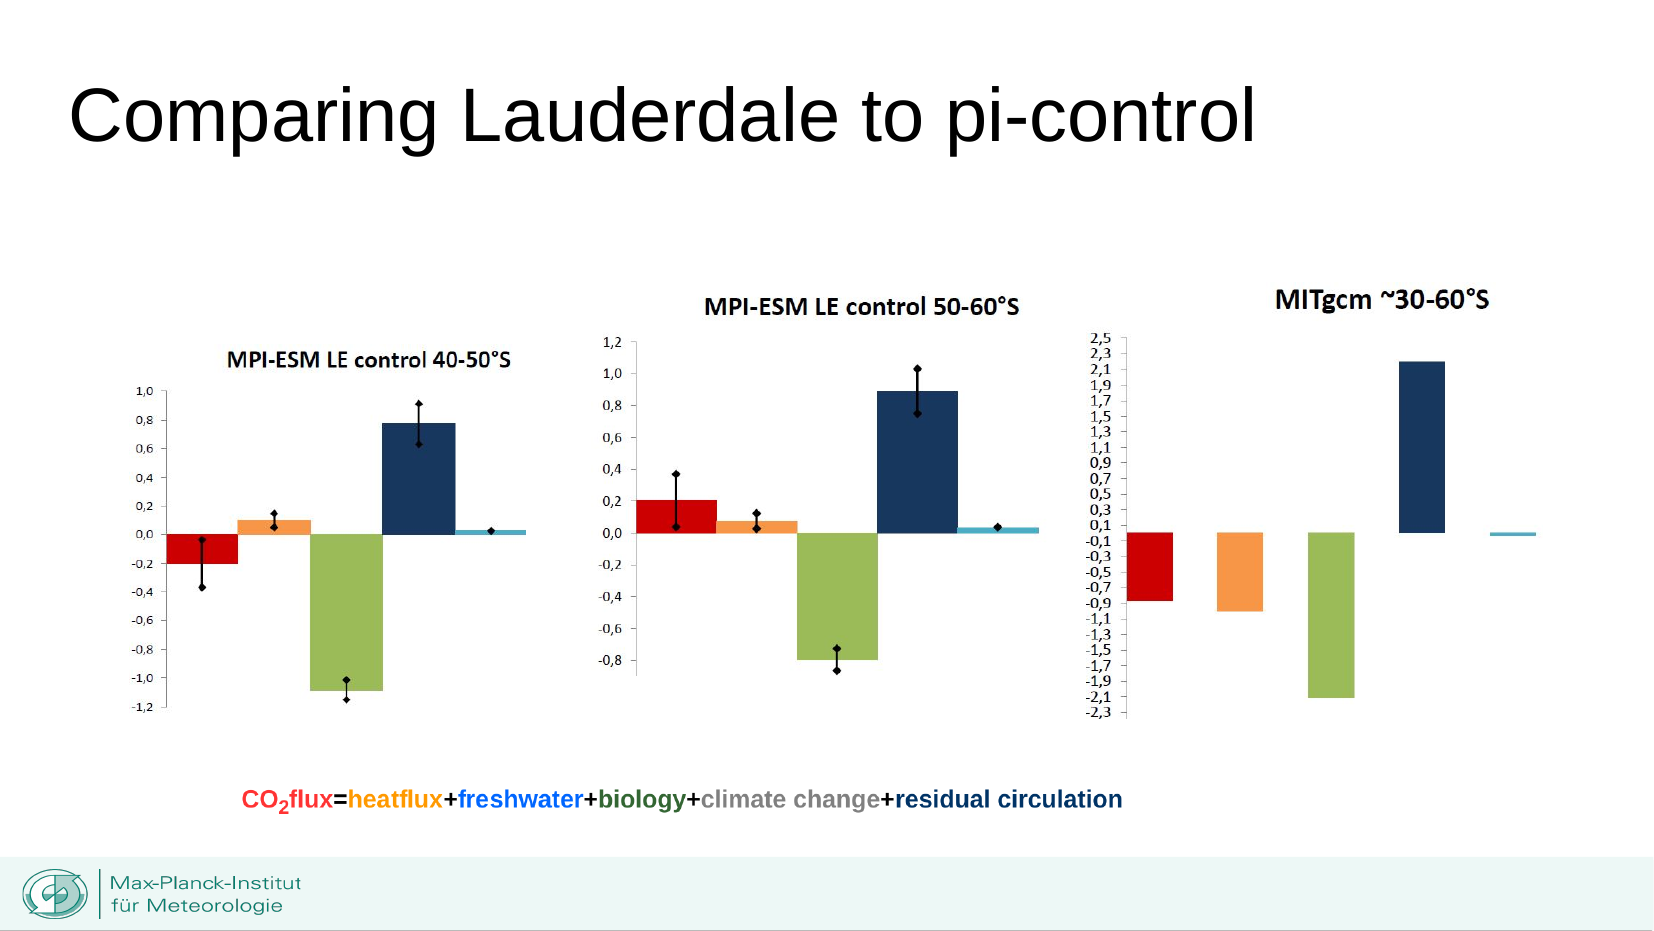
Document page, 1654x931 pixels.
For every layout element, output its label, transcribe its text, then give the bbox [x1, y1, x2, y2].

picture [591, 285, 1050, 676]
picture [225, 750, 1150, 829]
title Comparing Lauderdale to pi-control [68, 37, 1571, 193]
picture [129, 344, 526, 715]
picture [1086, 282, 1543, 719]
